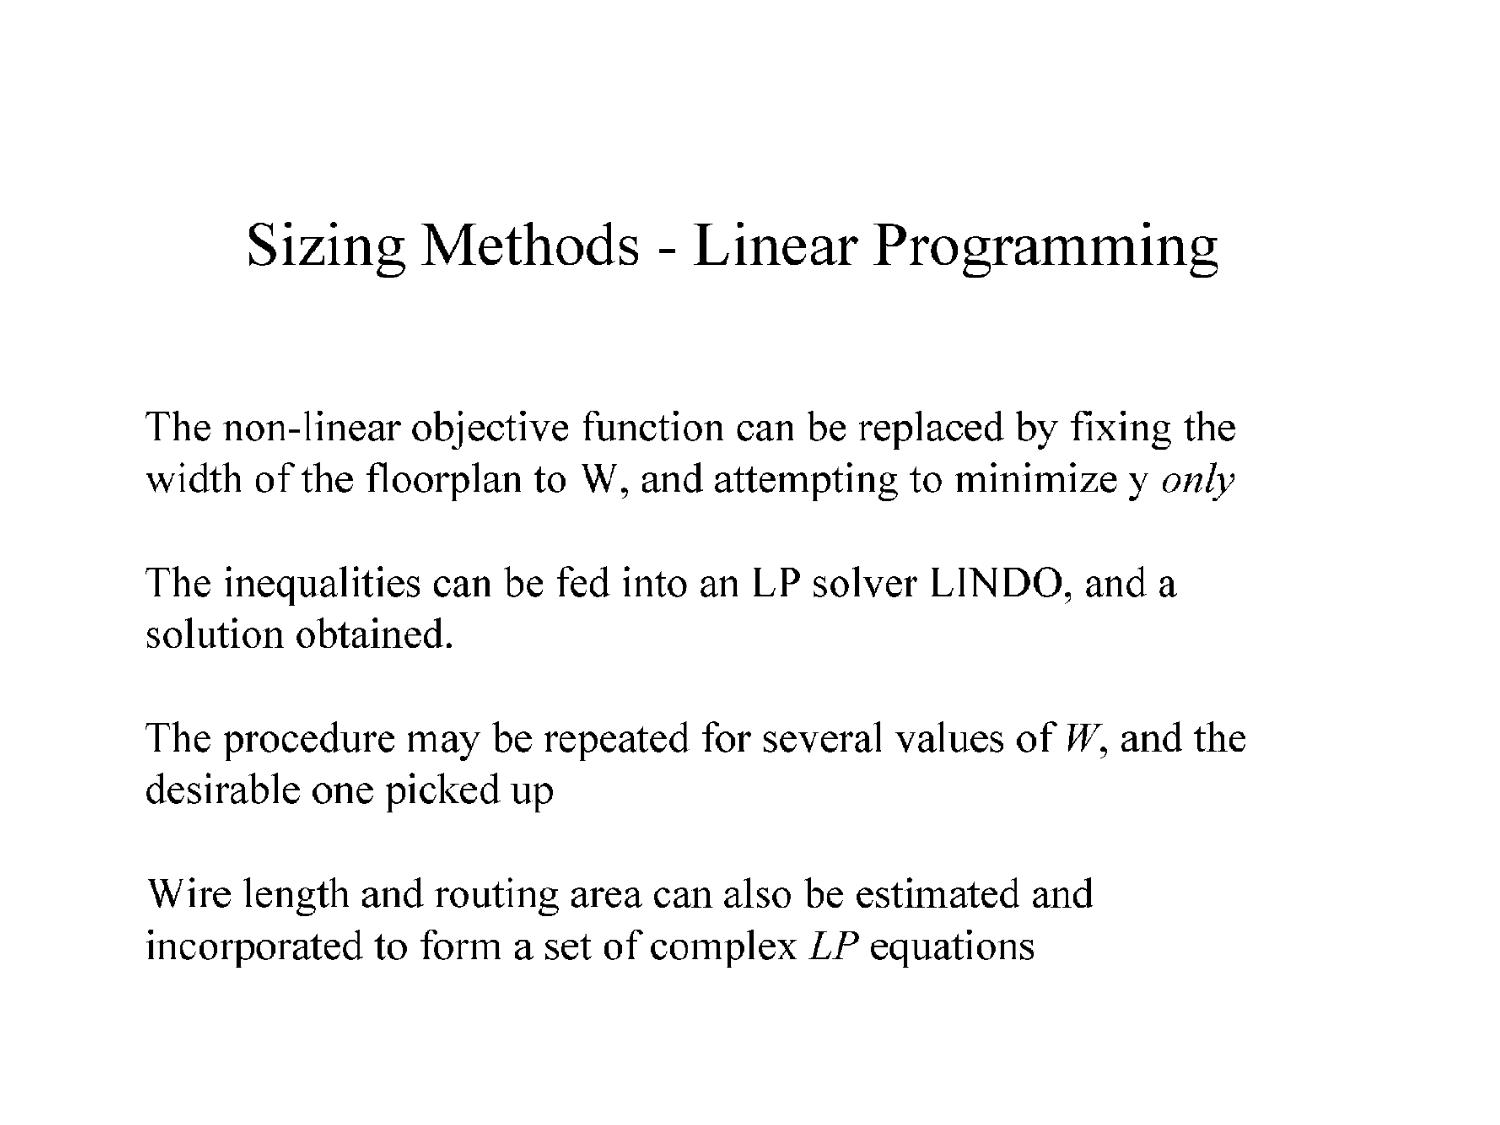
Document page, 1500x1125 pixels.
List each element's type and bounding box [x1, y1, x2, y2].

picture [80, 99, 1420, 1019]
